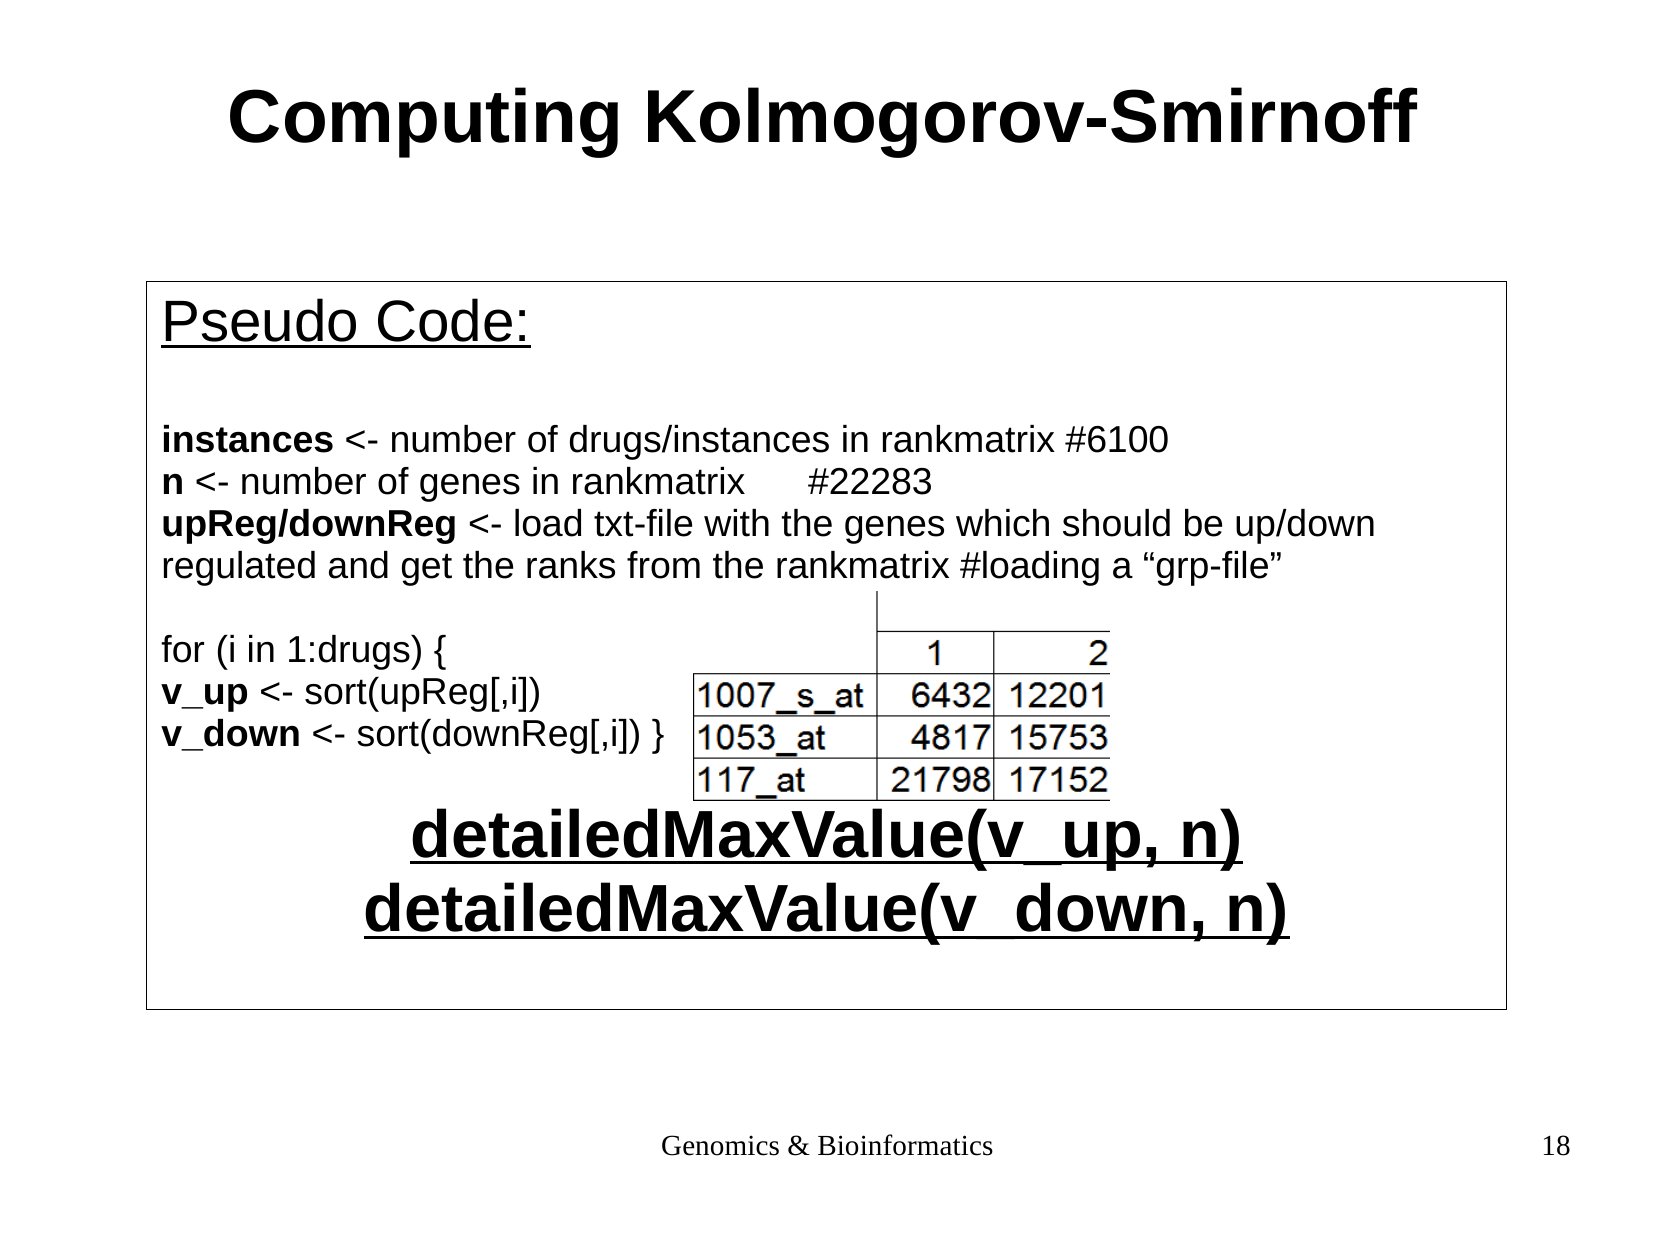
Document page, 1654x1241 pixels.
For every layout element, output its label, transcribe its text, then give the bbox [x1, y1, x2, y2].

text_box Pseudo Code: instances <- number of drugs/instances in rankmatrix #6100 n <- number of genes in rankmatrix #22283 upReg/downReg <- load txt-file with the genes which should be up/down regulated and get the ranks from the rankmatrix #loading a “grp-file” for (i in 1:drugs) { v_up <- sort(upReg[,i]) v_down <- sort(downReg[,i]) } detailedMaxValue(v_up, n) detailedMaxValue(v_down, n) [146, 281, 1507, 1010]
text_box Computing Kolmogorov-Smirnoff [213, 66, 1441, 166]
picture [693, 591, 1110, 801]
